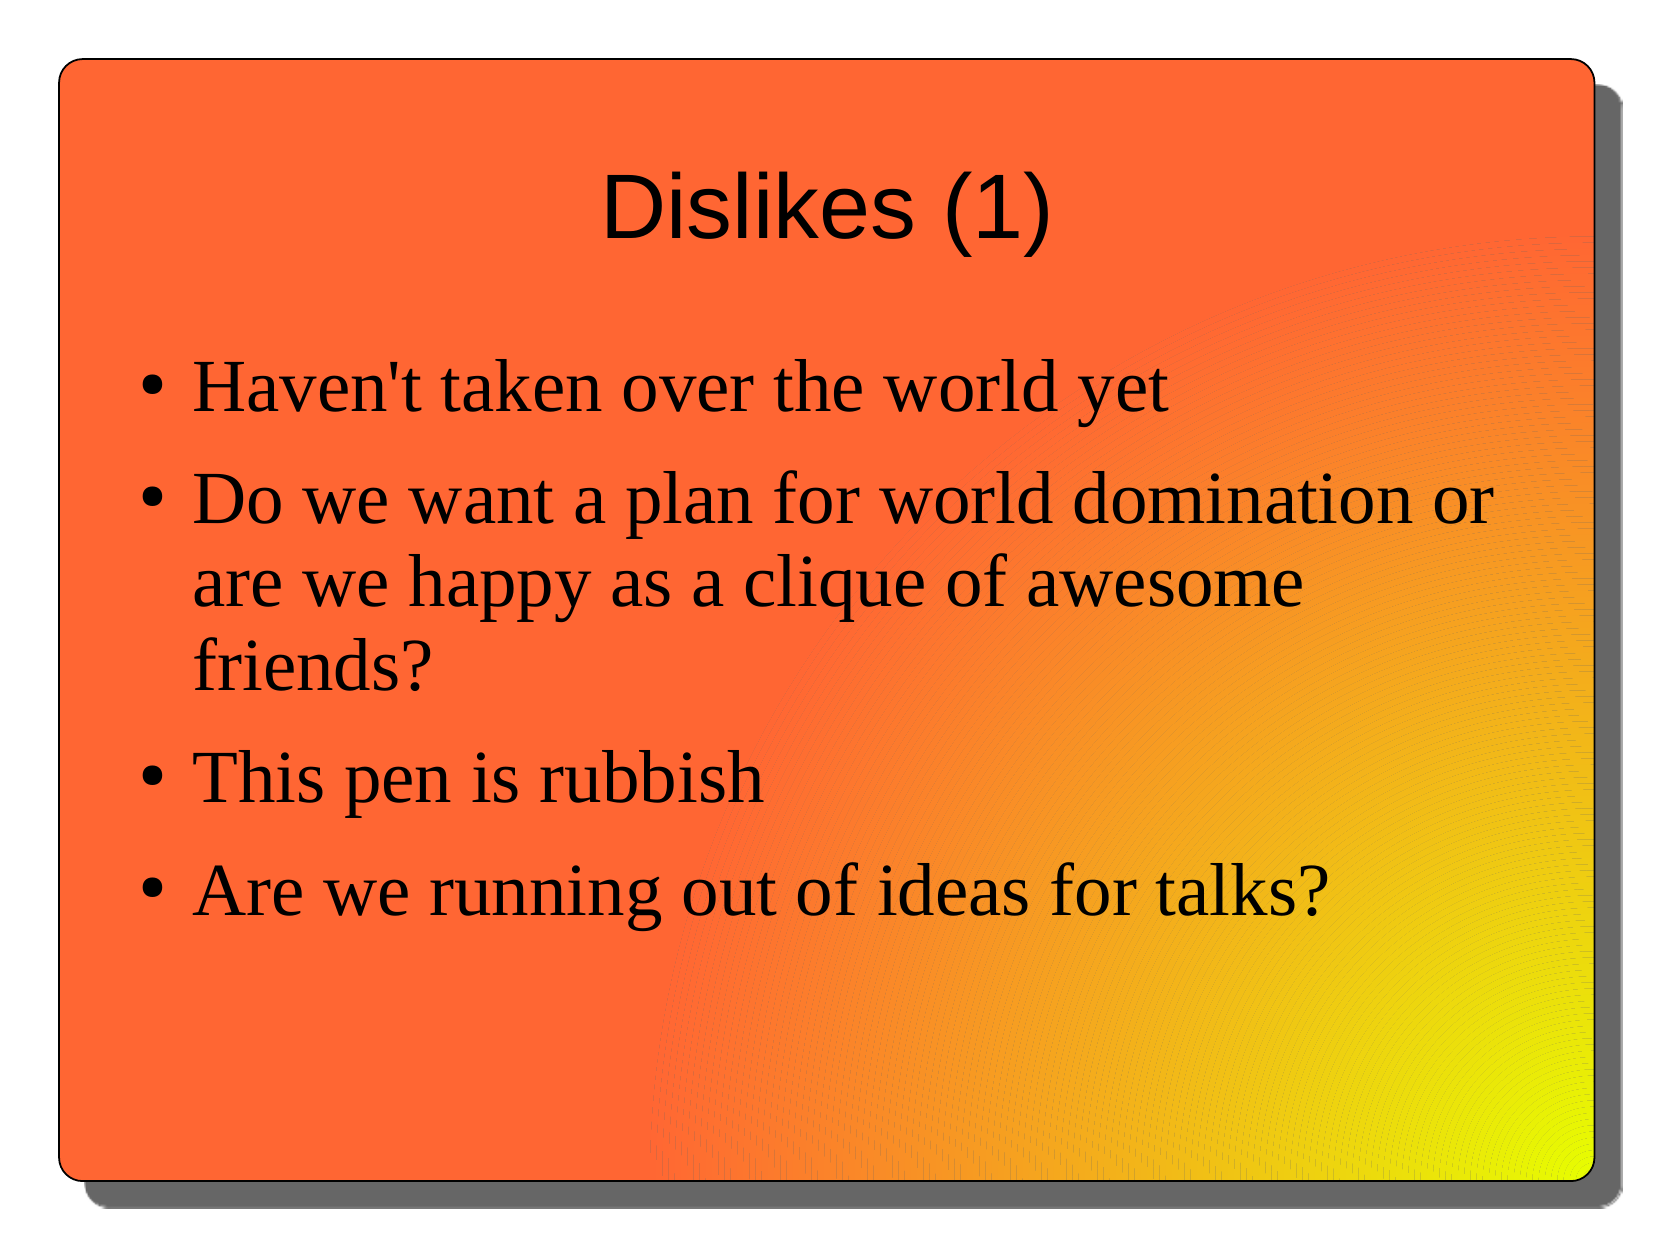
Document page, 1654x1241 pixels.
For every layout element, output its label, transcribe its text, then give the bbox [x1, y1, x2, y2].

list Haven't taken over the world yet Do we want a plan for world domination or are we happy as a clique of awesome friends? This pen is rubbish Are we running out of ideas for talks? [121, 344, 1534, 1112]
title Dislikes (1) [121, 110, 1534, 303]
